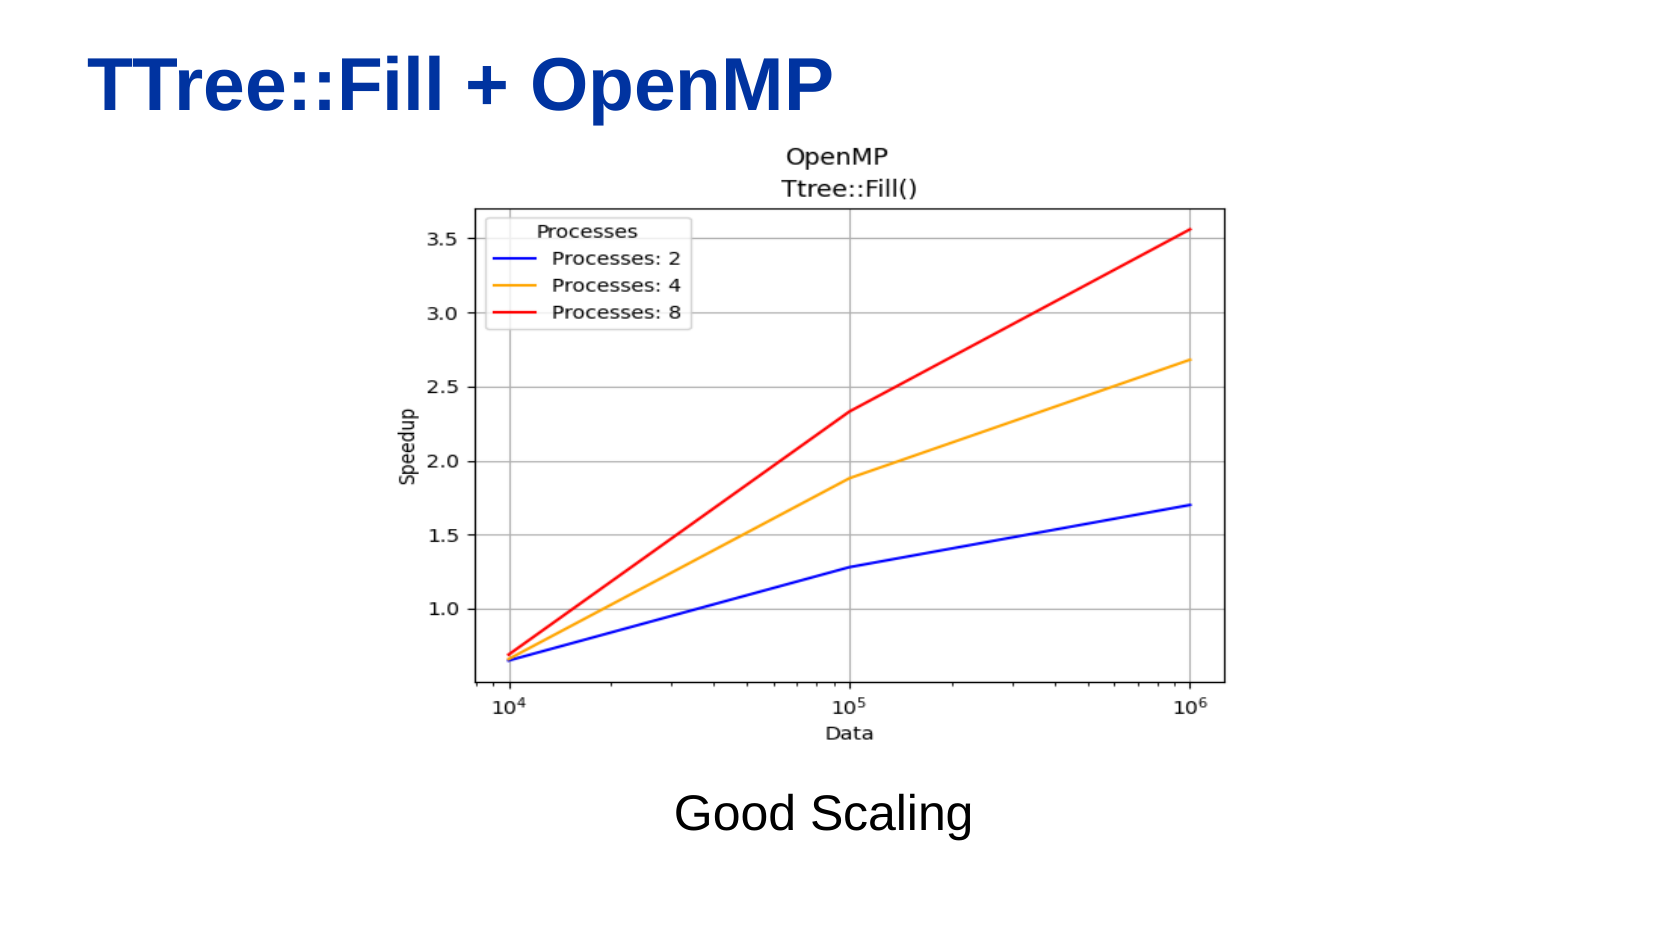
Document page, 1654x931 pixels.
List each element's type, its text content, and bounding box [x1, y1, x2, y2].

title TTree::Fill + OpenMP [86, 9, 1576, 166]
subtitle Good Scaling [86, 705, 1576, 922]
picture [354, 134, 1321, 751]
